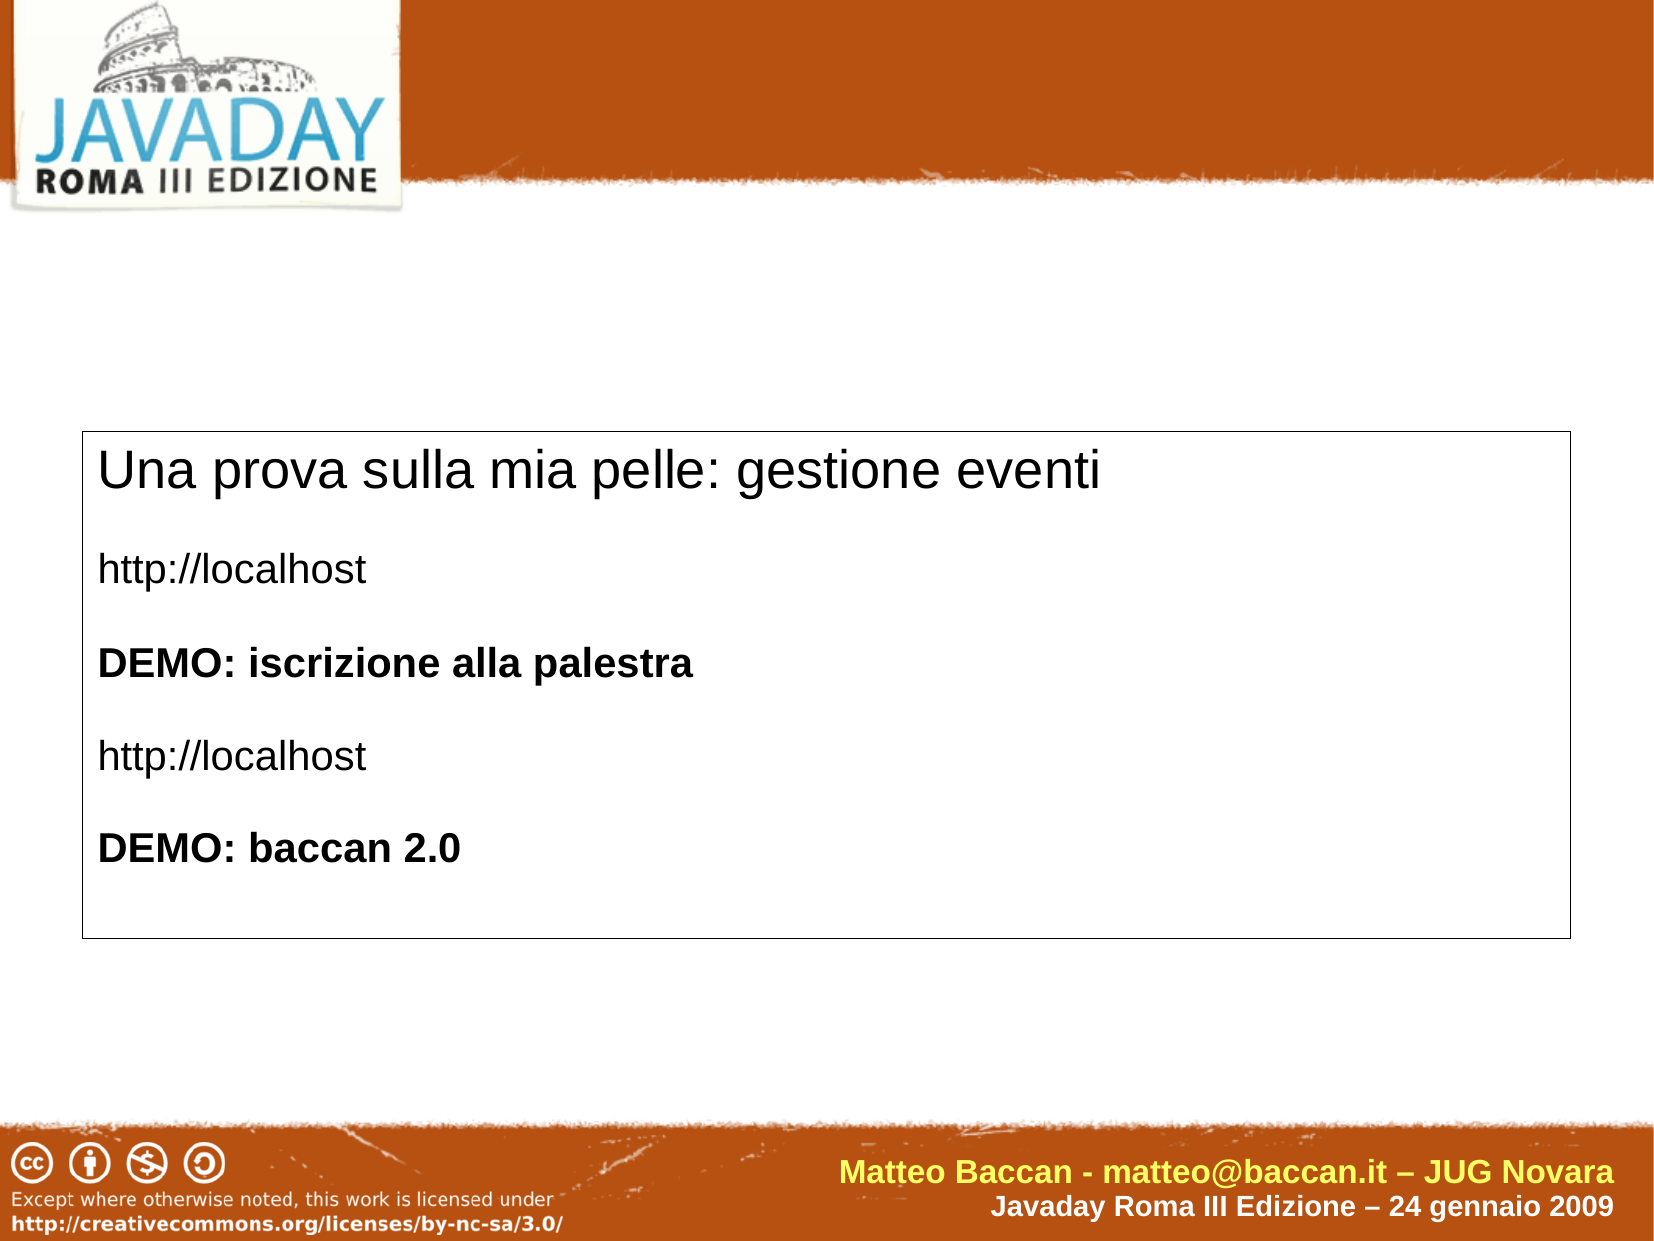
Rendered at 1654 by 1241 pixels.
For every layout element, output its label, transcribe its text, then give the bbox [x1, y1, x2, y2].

picture [0, 0, 1654, 231]
picture [0, 1007, 1654, 1241]
text_box Una prova sulla mia pelle: gestione eventi http://localhost DEMO: iscrizione alla palestra http://localhost DEMO: baccan 2.0 [82, 431, 1571, 939]
